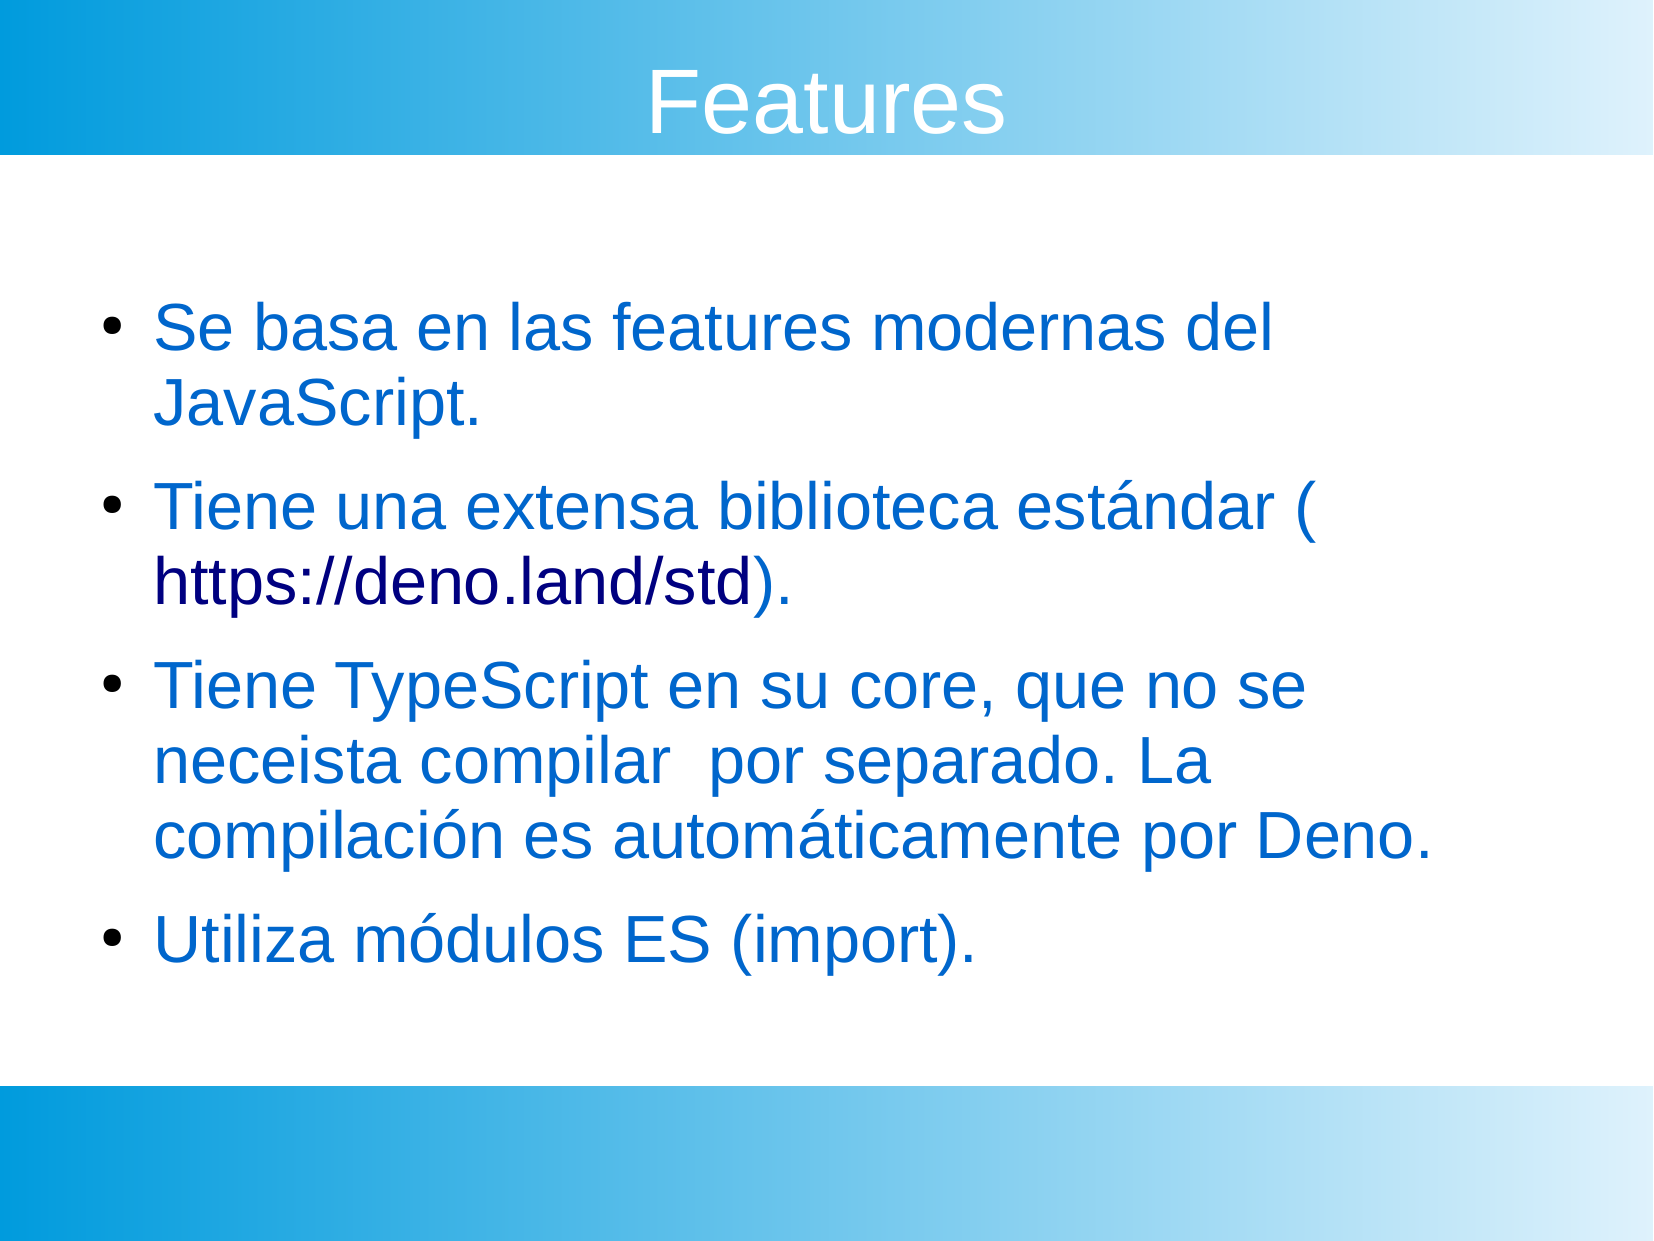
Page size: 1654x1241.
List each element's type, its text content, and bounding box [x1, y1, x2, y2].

title Features [82, 49, 1571, 155]
list Se basa en las features modernas del JavaScript. Tiene una extensa biblioteca estándar (https://deno.land/std). Tiene TypeScript en su core, que no se neceista compilar por separado. La compilación es automáticamente por Deno. Utiliza módulos ES (import). [82, 290, 1571, 1010]
